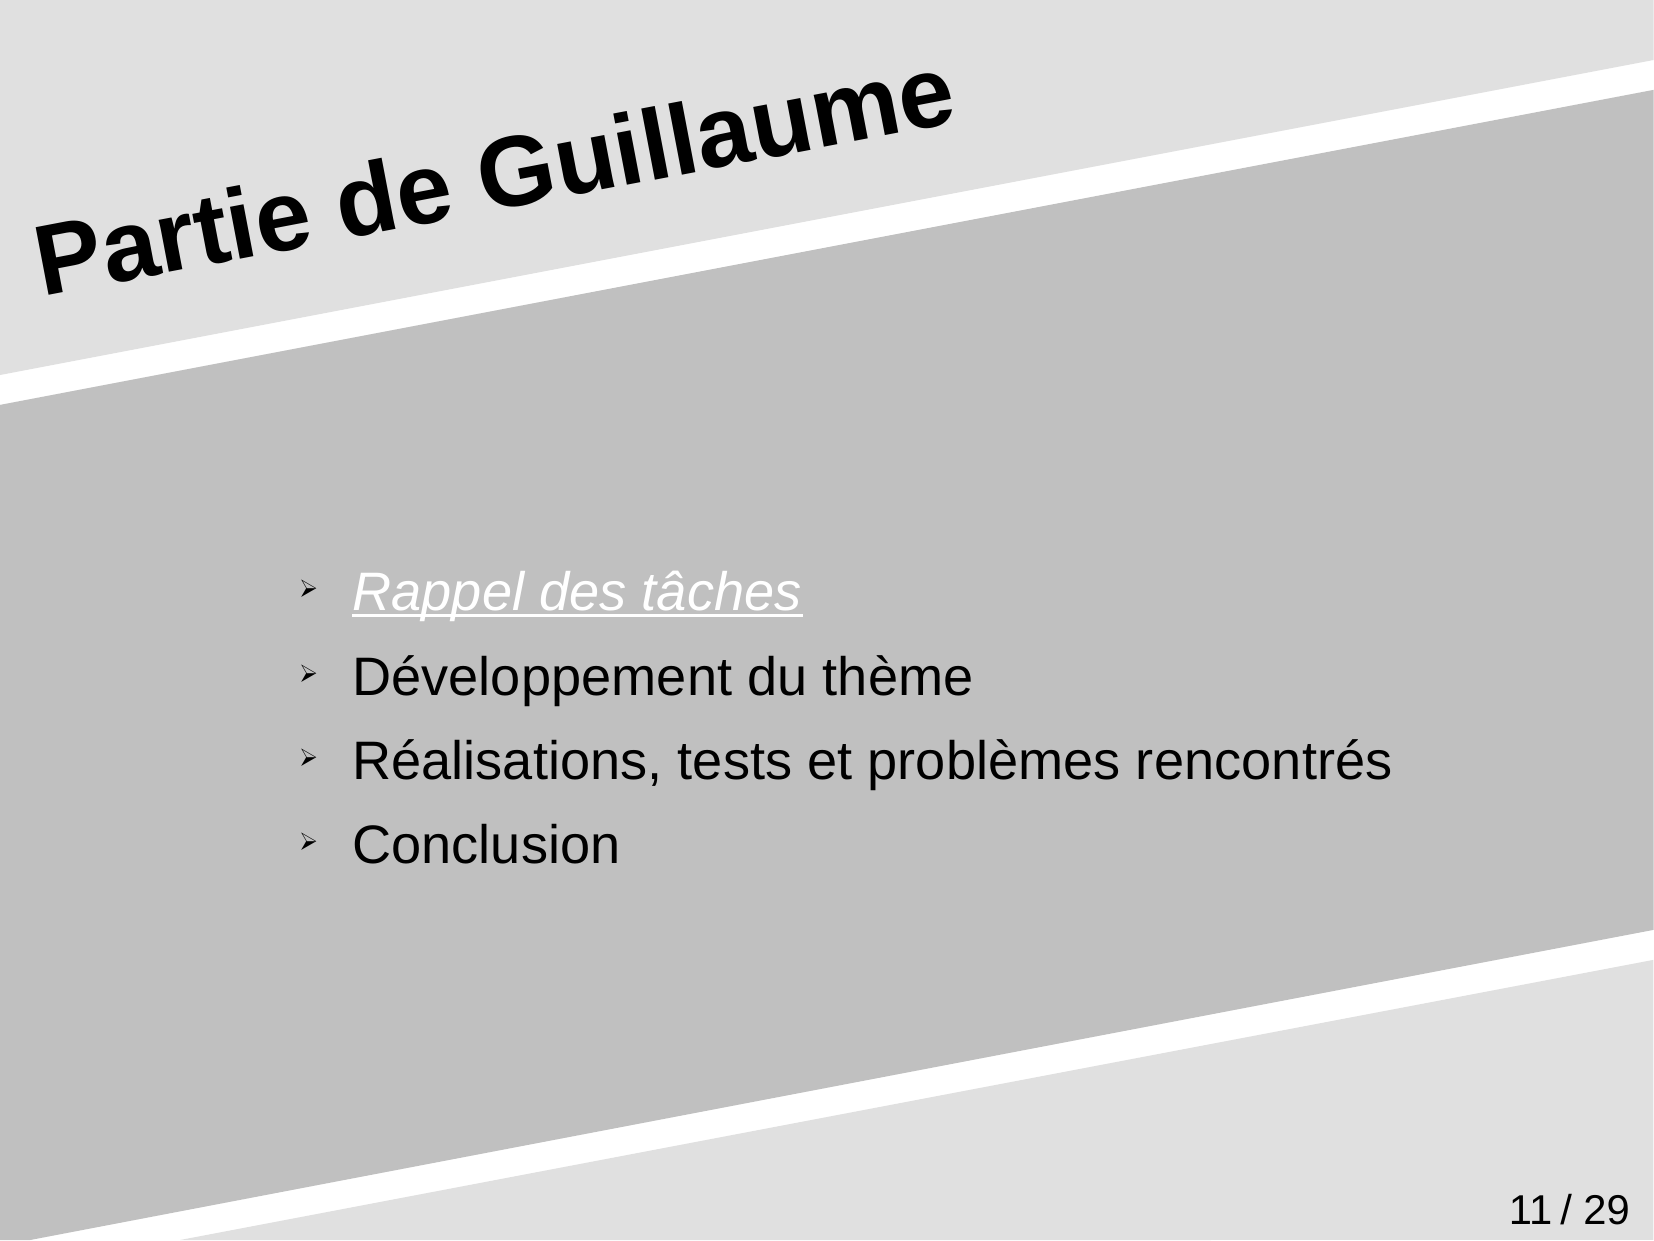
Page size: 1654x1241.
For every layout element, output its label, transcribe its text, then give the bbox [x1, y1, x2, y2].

list Rappel des tâches Développement du thème Réalisations, tests et problèmes rencontrés Conclusion [281, 561, 1580, 1207]
title Partie de Guillaume [17, 0, 1518, 365]
